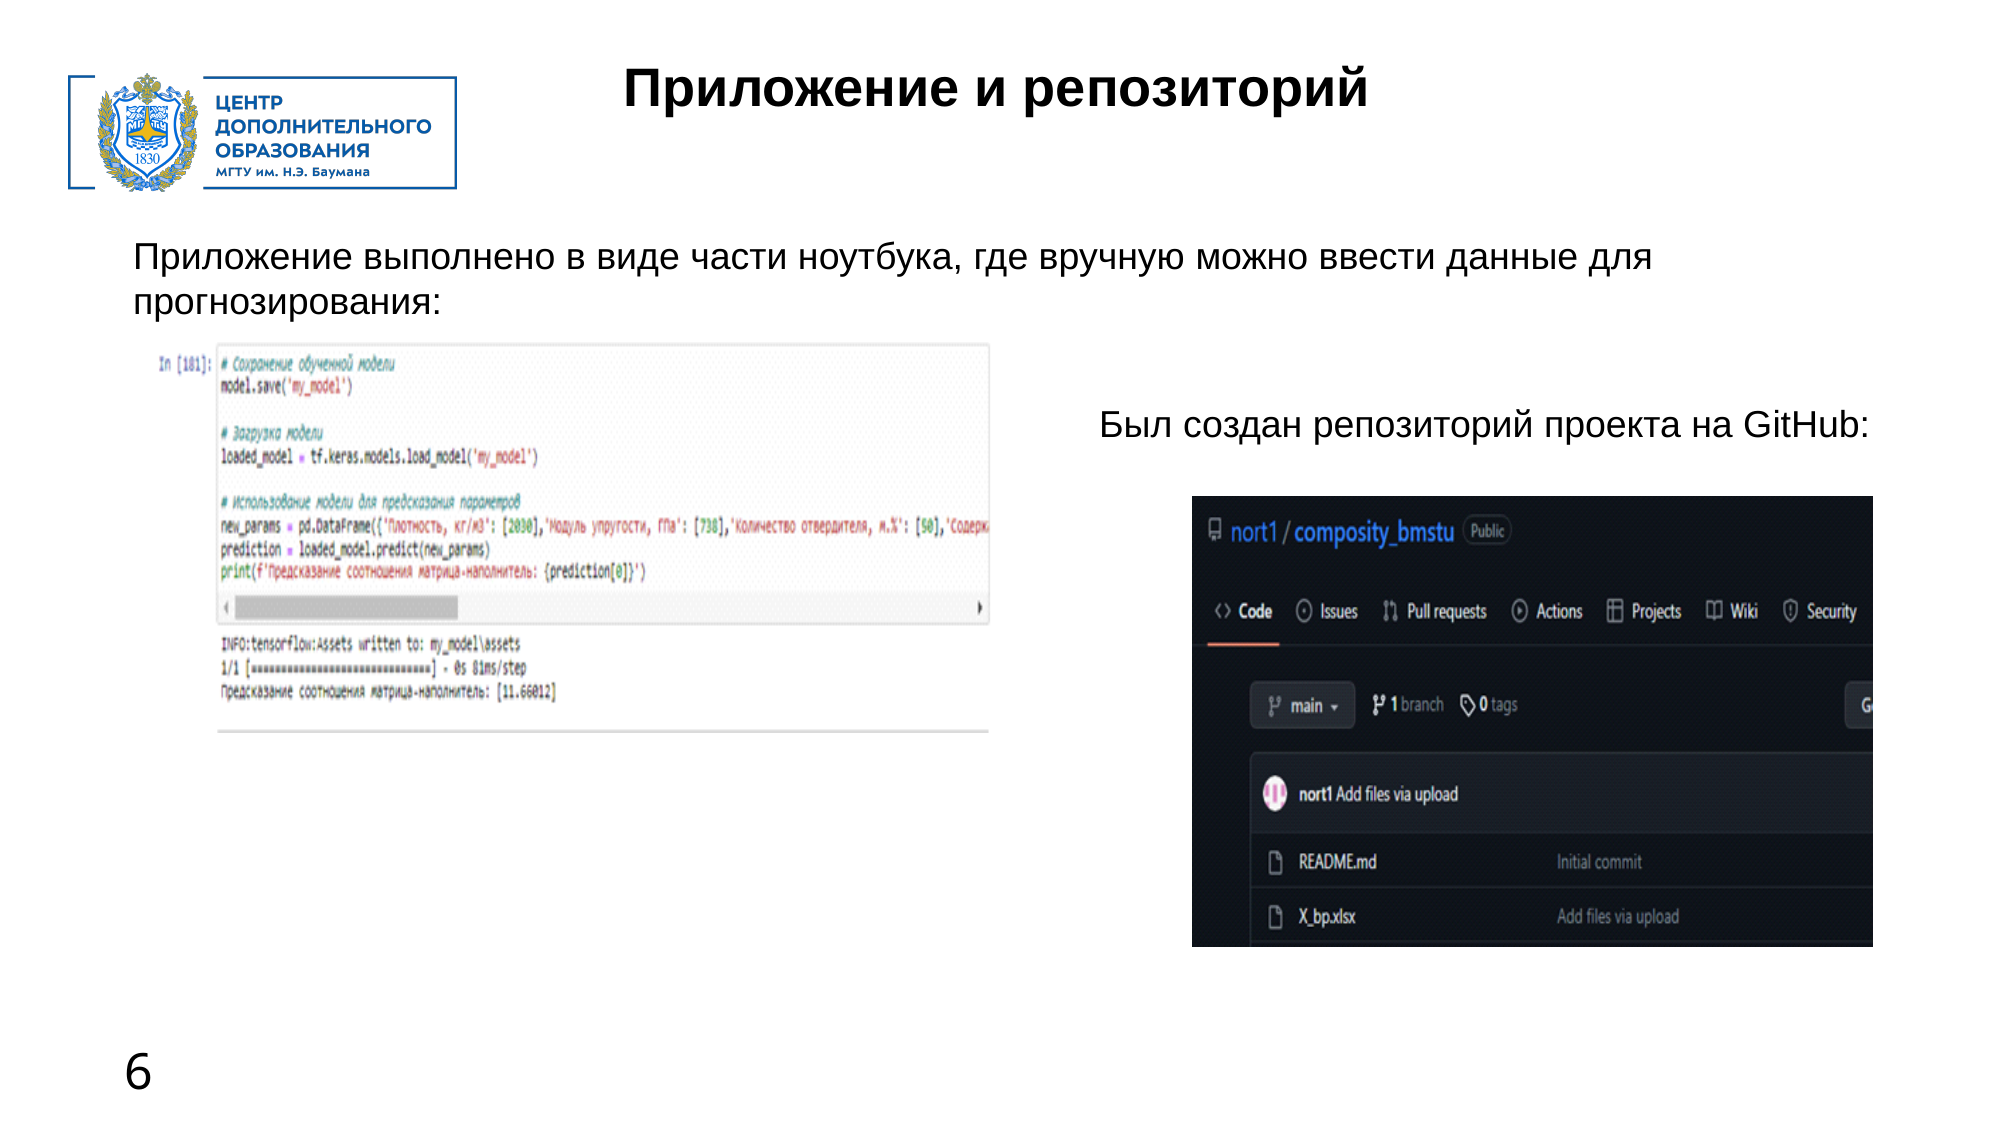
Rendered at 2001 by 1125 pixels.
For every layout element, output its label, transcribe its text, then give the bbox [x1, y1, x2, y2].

list Приложение выполнено в виде части ноутбука, где вручную можно ввести данные для прогнозирования: [118, 224, 1981, 1061]
picture [68, 158, 457, 192]
title Приложение и репозиторий [66, 21, 1929, 158]
picture [141, 342, 993, 392]
picture [1192, 496, 1873, 947]
list Был создан репозиторий проекта на GitHub: [23, 392, 1886, 1125]
